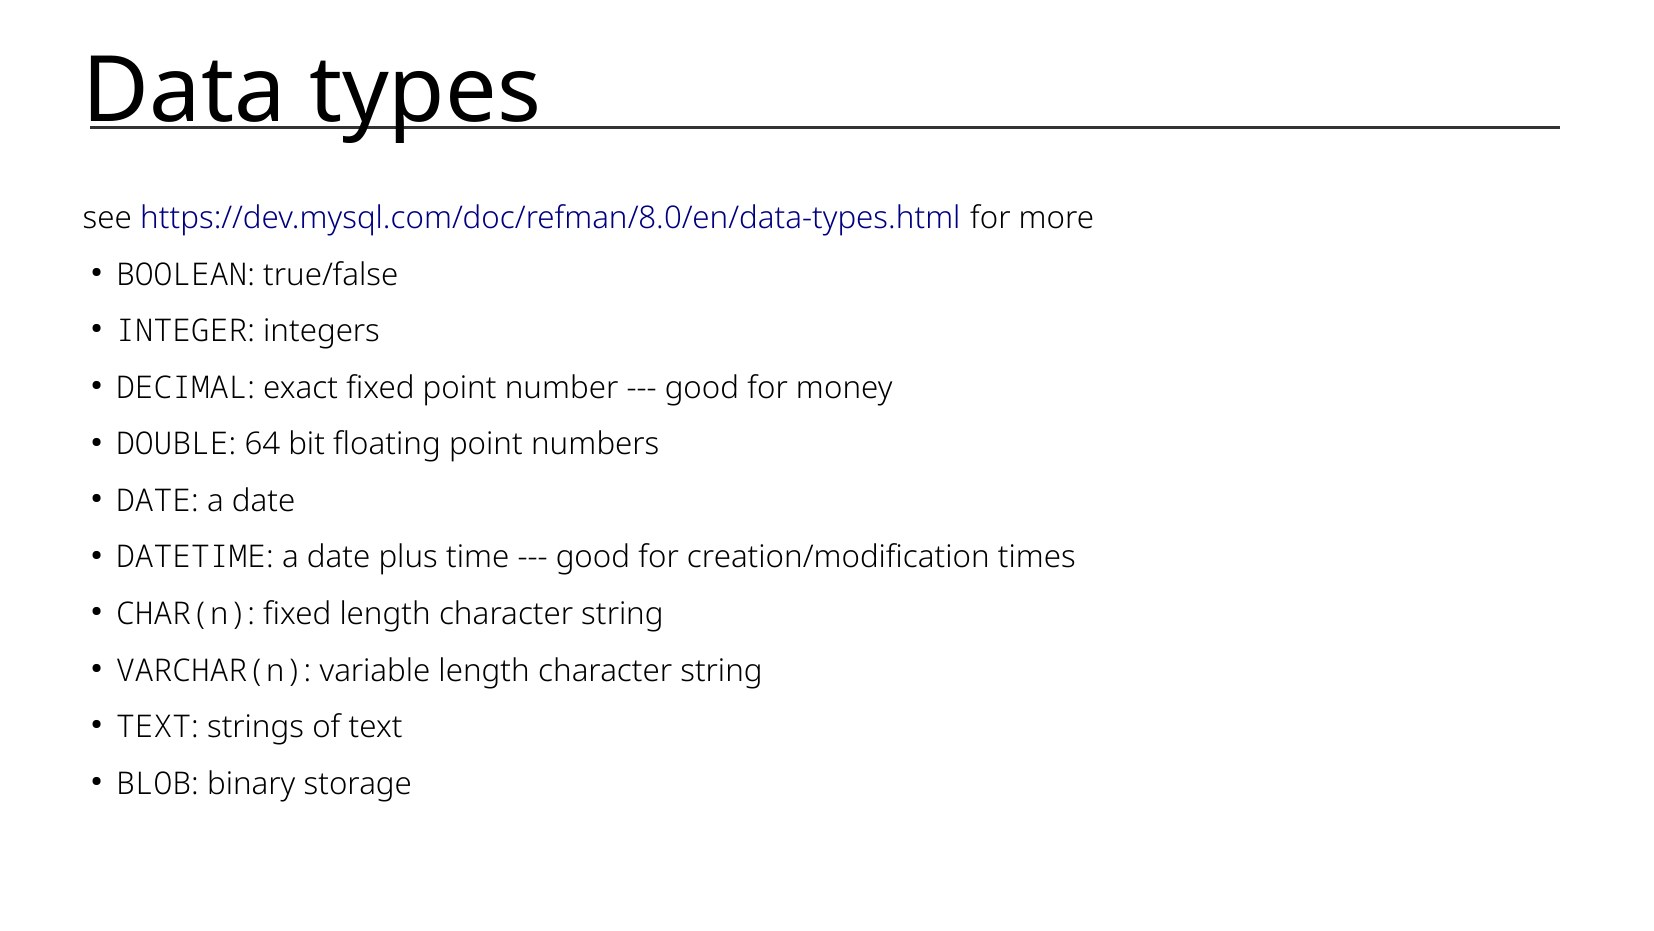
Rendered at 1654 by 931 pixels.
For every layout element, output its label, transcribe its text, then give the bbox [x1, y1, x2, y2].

title Data types [82, 32, 1571, 140]
list see https://dev.mysql.com/doc/refman/8.0/en/data-types.html for more BOOLEAN: true/false INTEGER: integers DECIMAL: exact fixed point number --- good for money DOUBLE: 64 bit floating point numbers DATE: a date DATETIME: a date plus time --- good for creation/modification times CHAR(n): fixed length character string VARCHAR(n): variable length character string TEXT: strings of text BLOB: binary storage [82, 195, 1571, 811]
